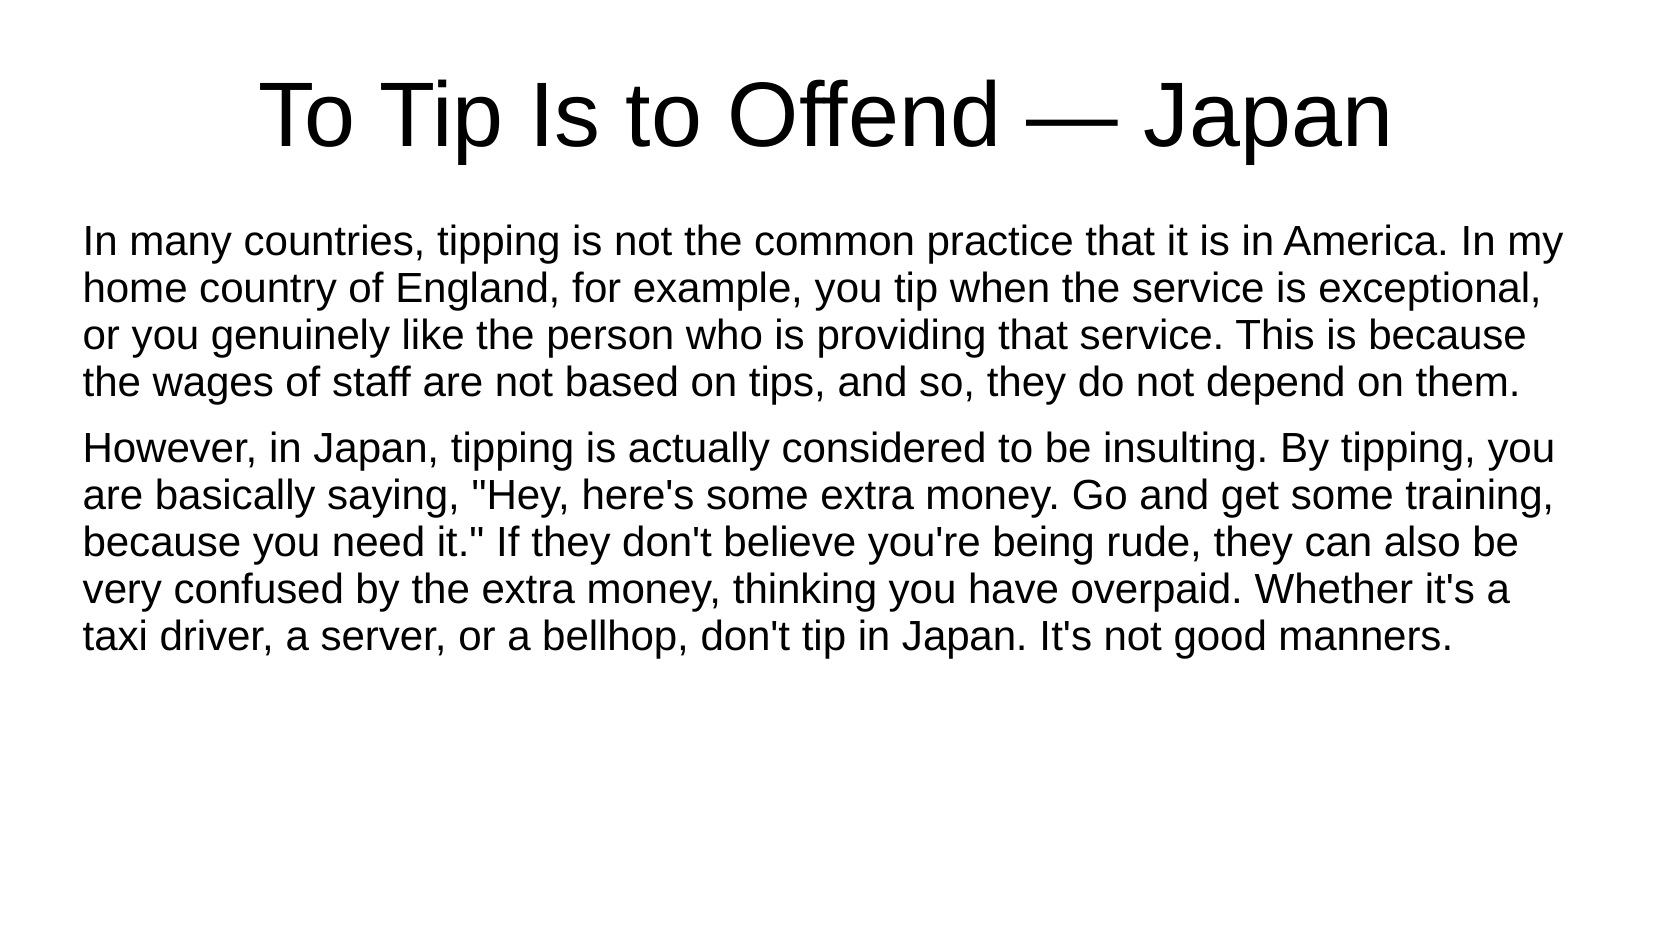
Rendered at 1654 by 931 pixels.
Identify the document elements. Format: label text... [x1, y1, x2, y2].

list In many countries, tipping is not the common practice that it is in America. In my home country of England, for example, you tip when the service is exceptional, or you genuinely like the person who is providing that service. This is because the wages of staff are not based on tips, and so, they do not depend on them. However, in Japan, tipping is actually considered to be insulting. By tipping, you are basically saying, "Hey, here's some extra money. Go and get some training, because you need it." If they don't believe you're being rude, they can also be very confused by the extra money, thinking you have overpaid. Whether it's a taxi driver, a server, or a bellhop, don't tip in Japan. It's not good manners. [82, 217, 1571, 758]
title To Tip Is to Offend — Japan [82, 37, 1571, 193]
